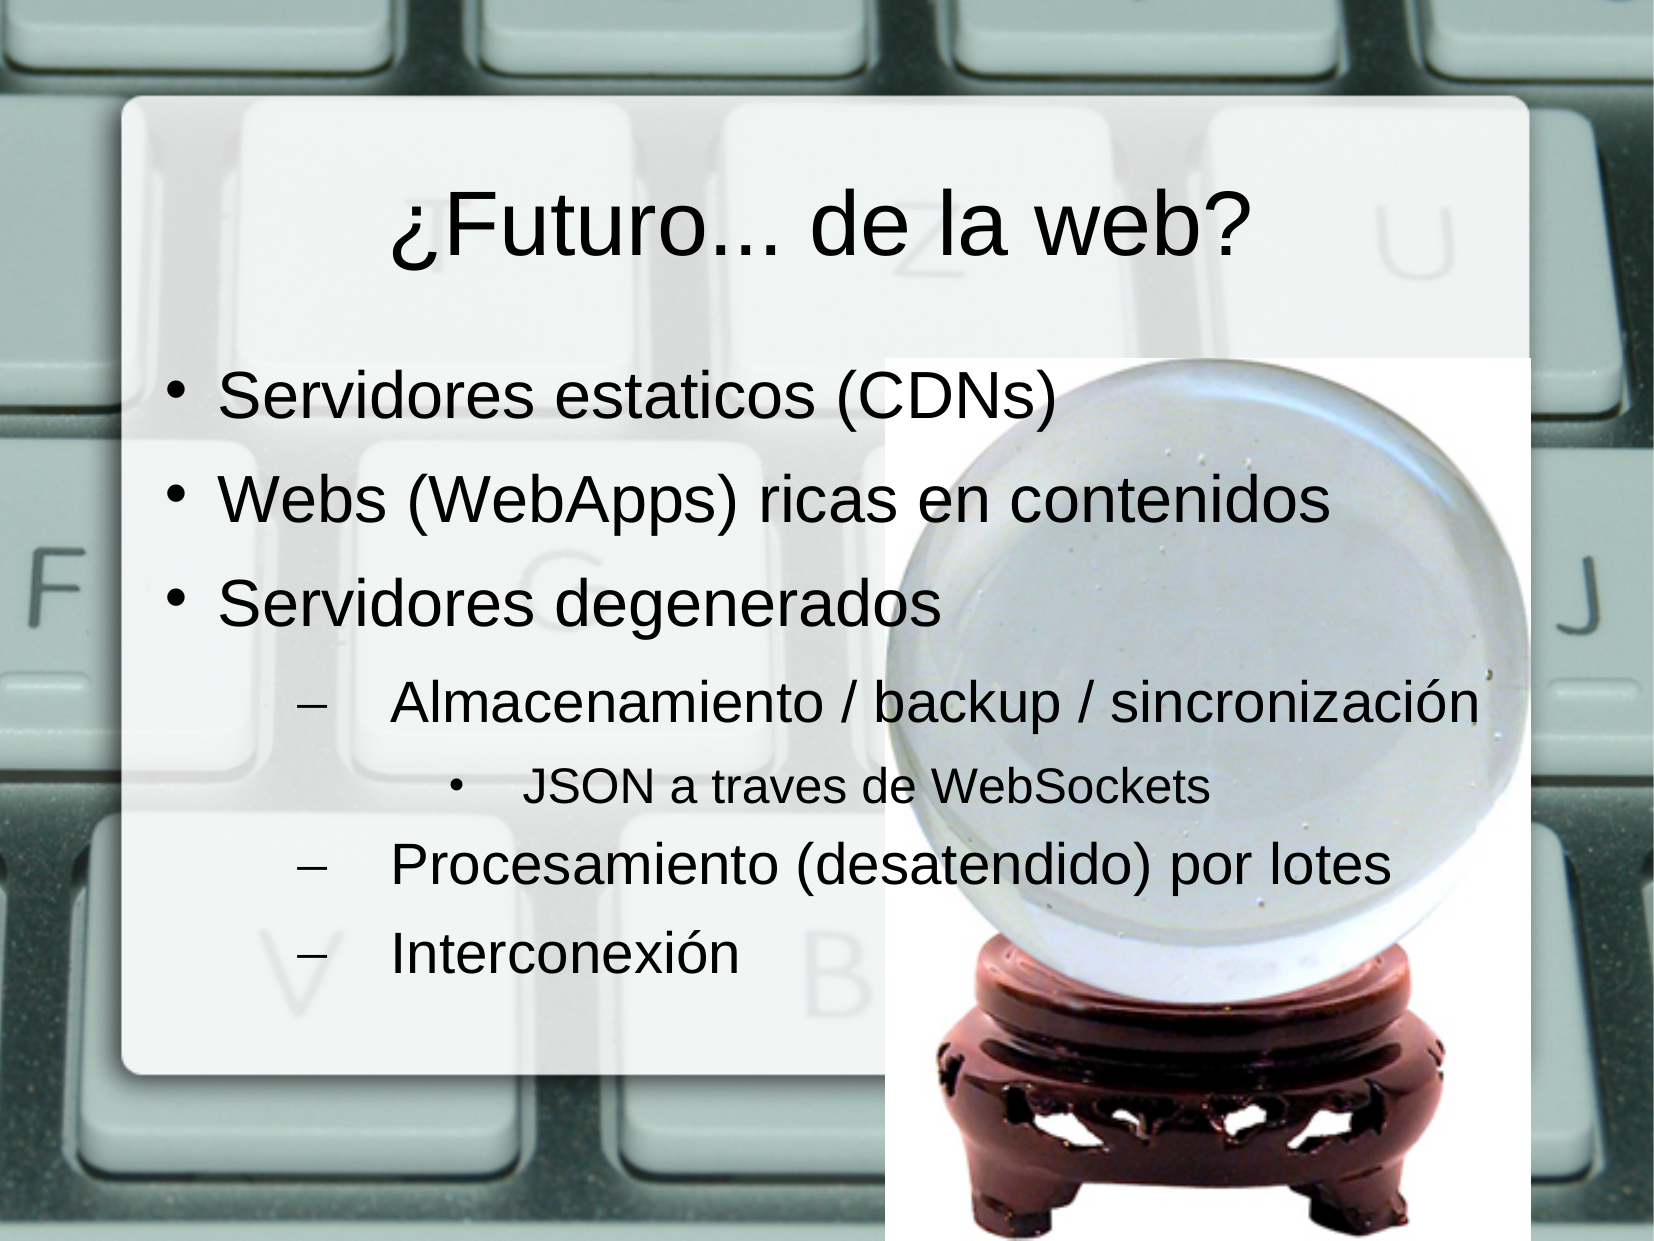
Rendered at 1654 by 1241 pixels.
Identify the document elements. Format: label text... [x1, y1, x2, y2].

title ¿Futuro... de la web? [135, 117, 1506, 325]
picture [0, 0, 1654, 1241]
list Servidores estaticos (CDNs) Webs (WebApps) ricas en contenidos Servidores degenerados Almacenamiento / backup / sincronización JSON a traves de WebSockets Procesamiento (desatendido) por lotes Interconexión [147, 354, 1506, 1074]
